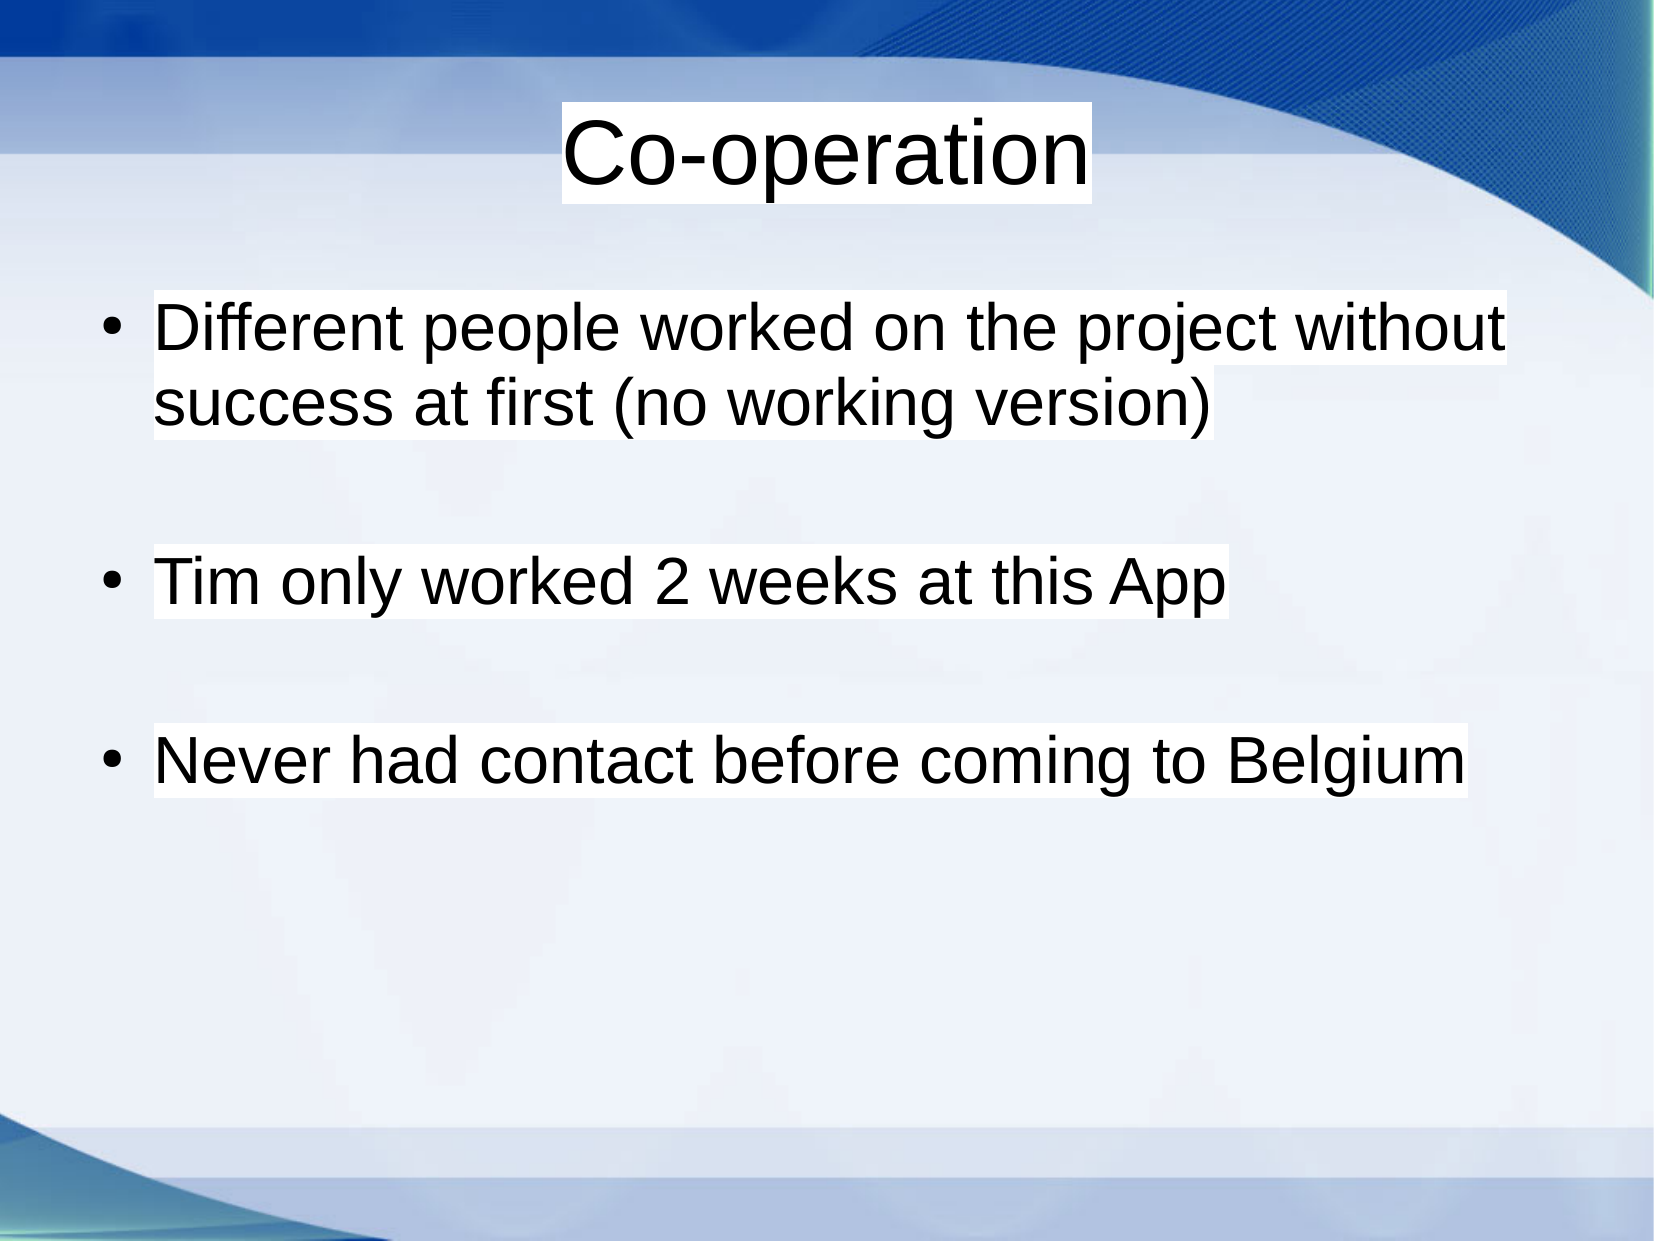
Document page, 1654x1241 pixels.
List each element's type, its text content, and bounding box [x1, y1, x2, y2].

title Co-operation [82, 49, 1571, 257]
picture [0, 0, 1654, 1241]
list Different people worked on the project without success at first (no working version) Tim only worked 2 weeks at this App Never had contact before coming to Belgium [82, 290, 1571, 1010]
